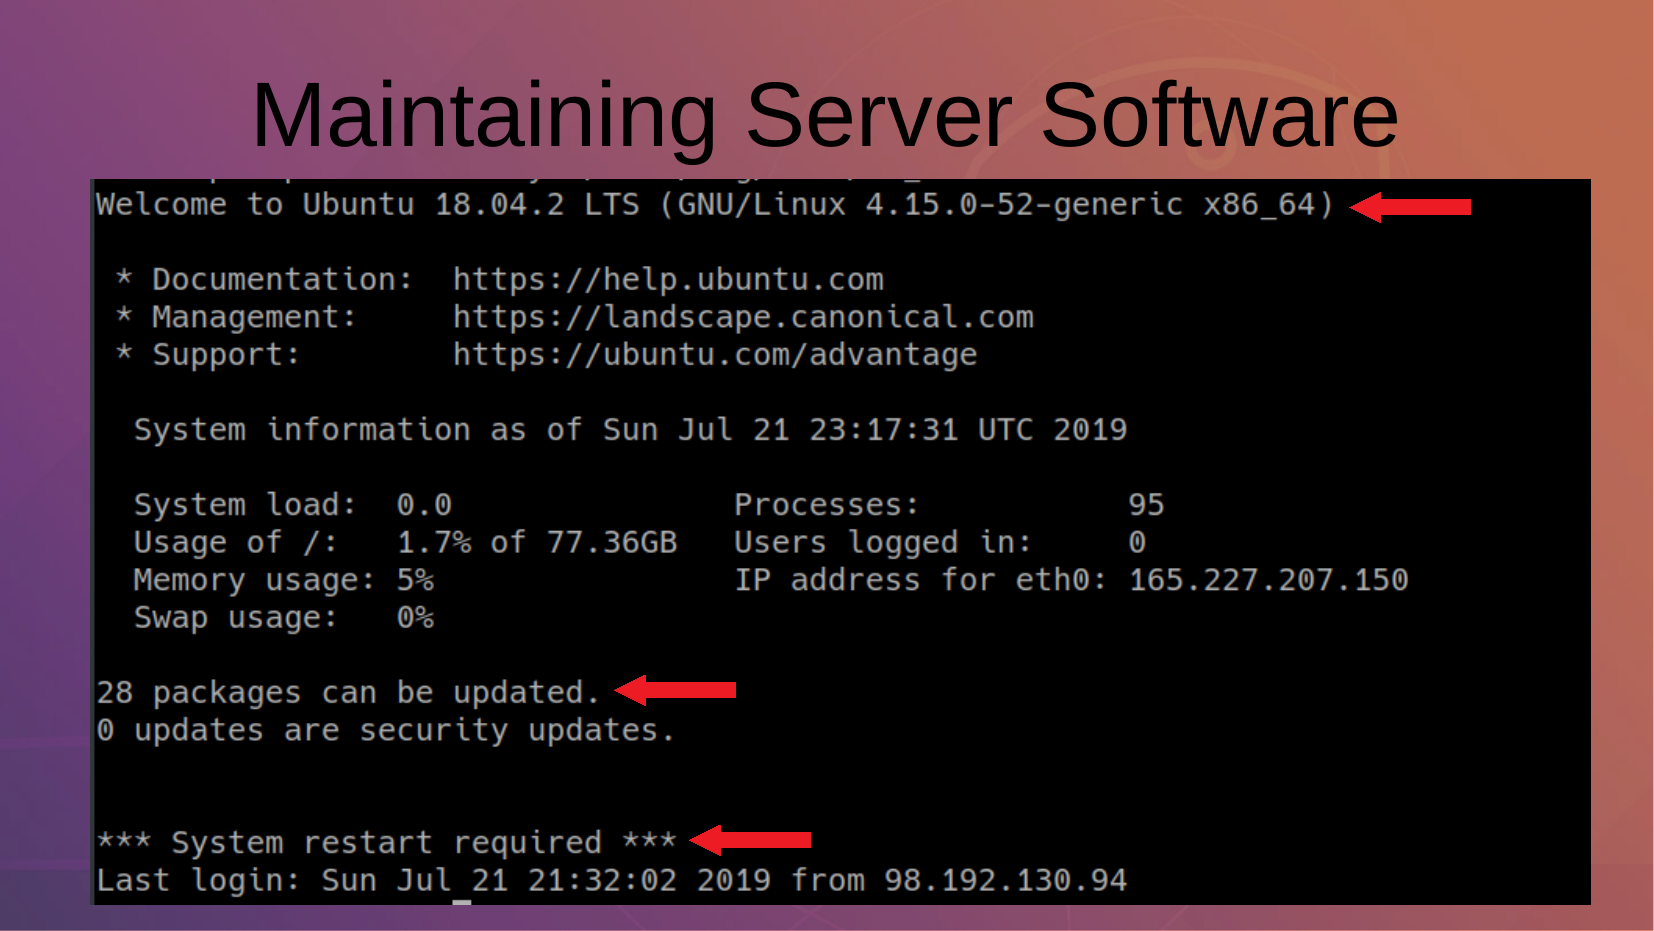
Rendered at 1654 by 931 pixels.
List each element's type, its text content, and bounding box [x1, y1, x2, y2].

text_box [1349, 192, 1471, 223]
title Maintaining Server Software [82, 37, 1571, 193]
text_box [614, 675, 736, 706]
text_box [689, 825, 811, 856]
picture [90, 179, 1591, 905]
